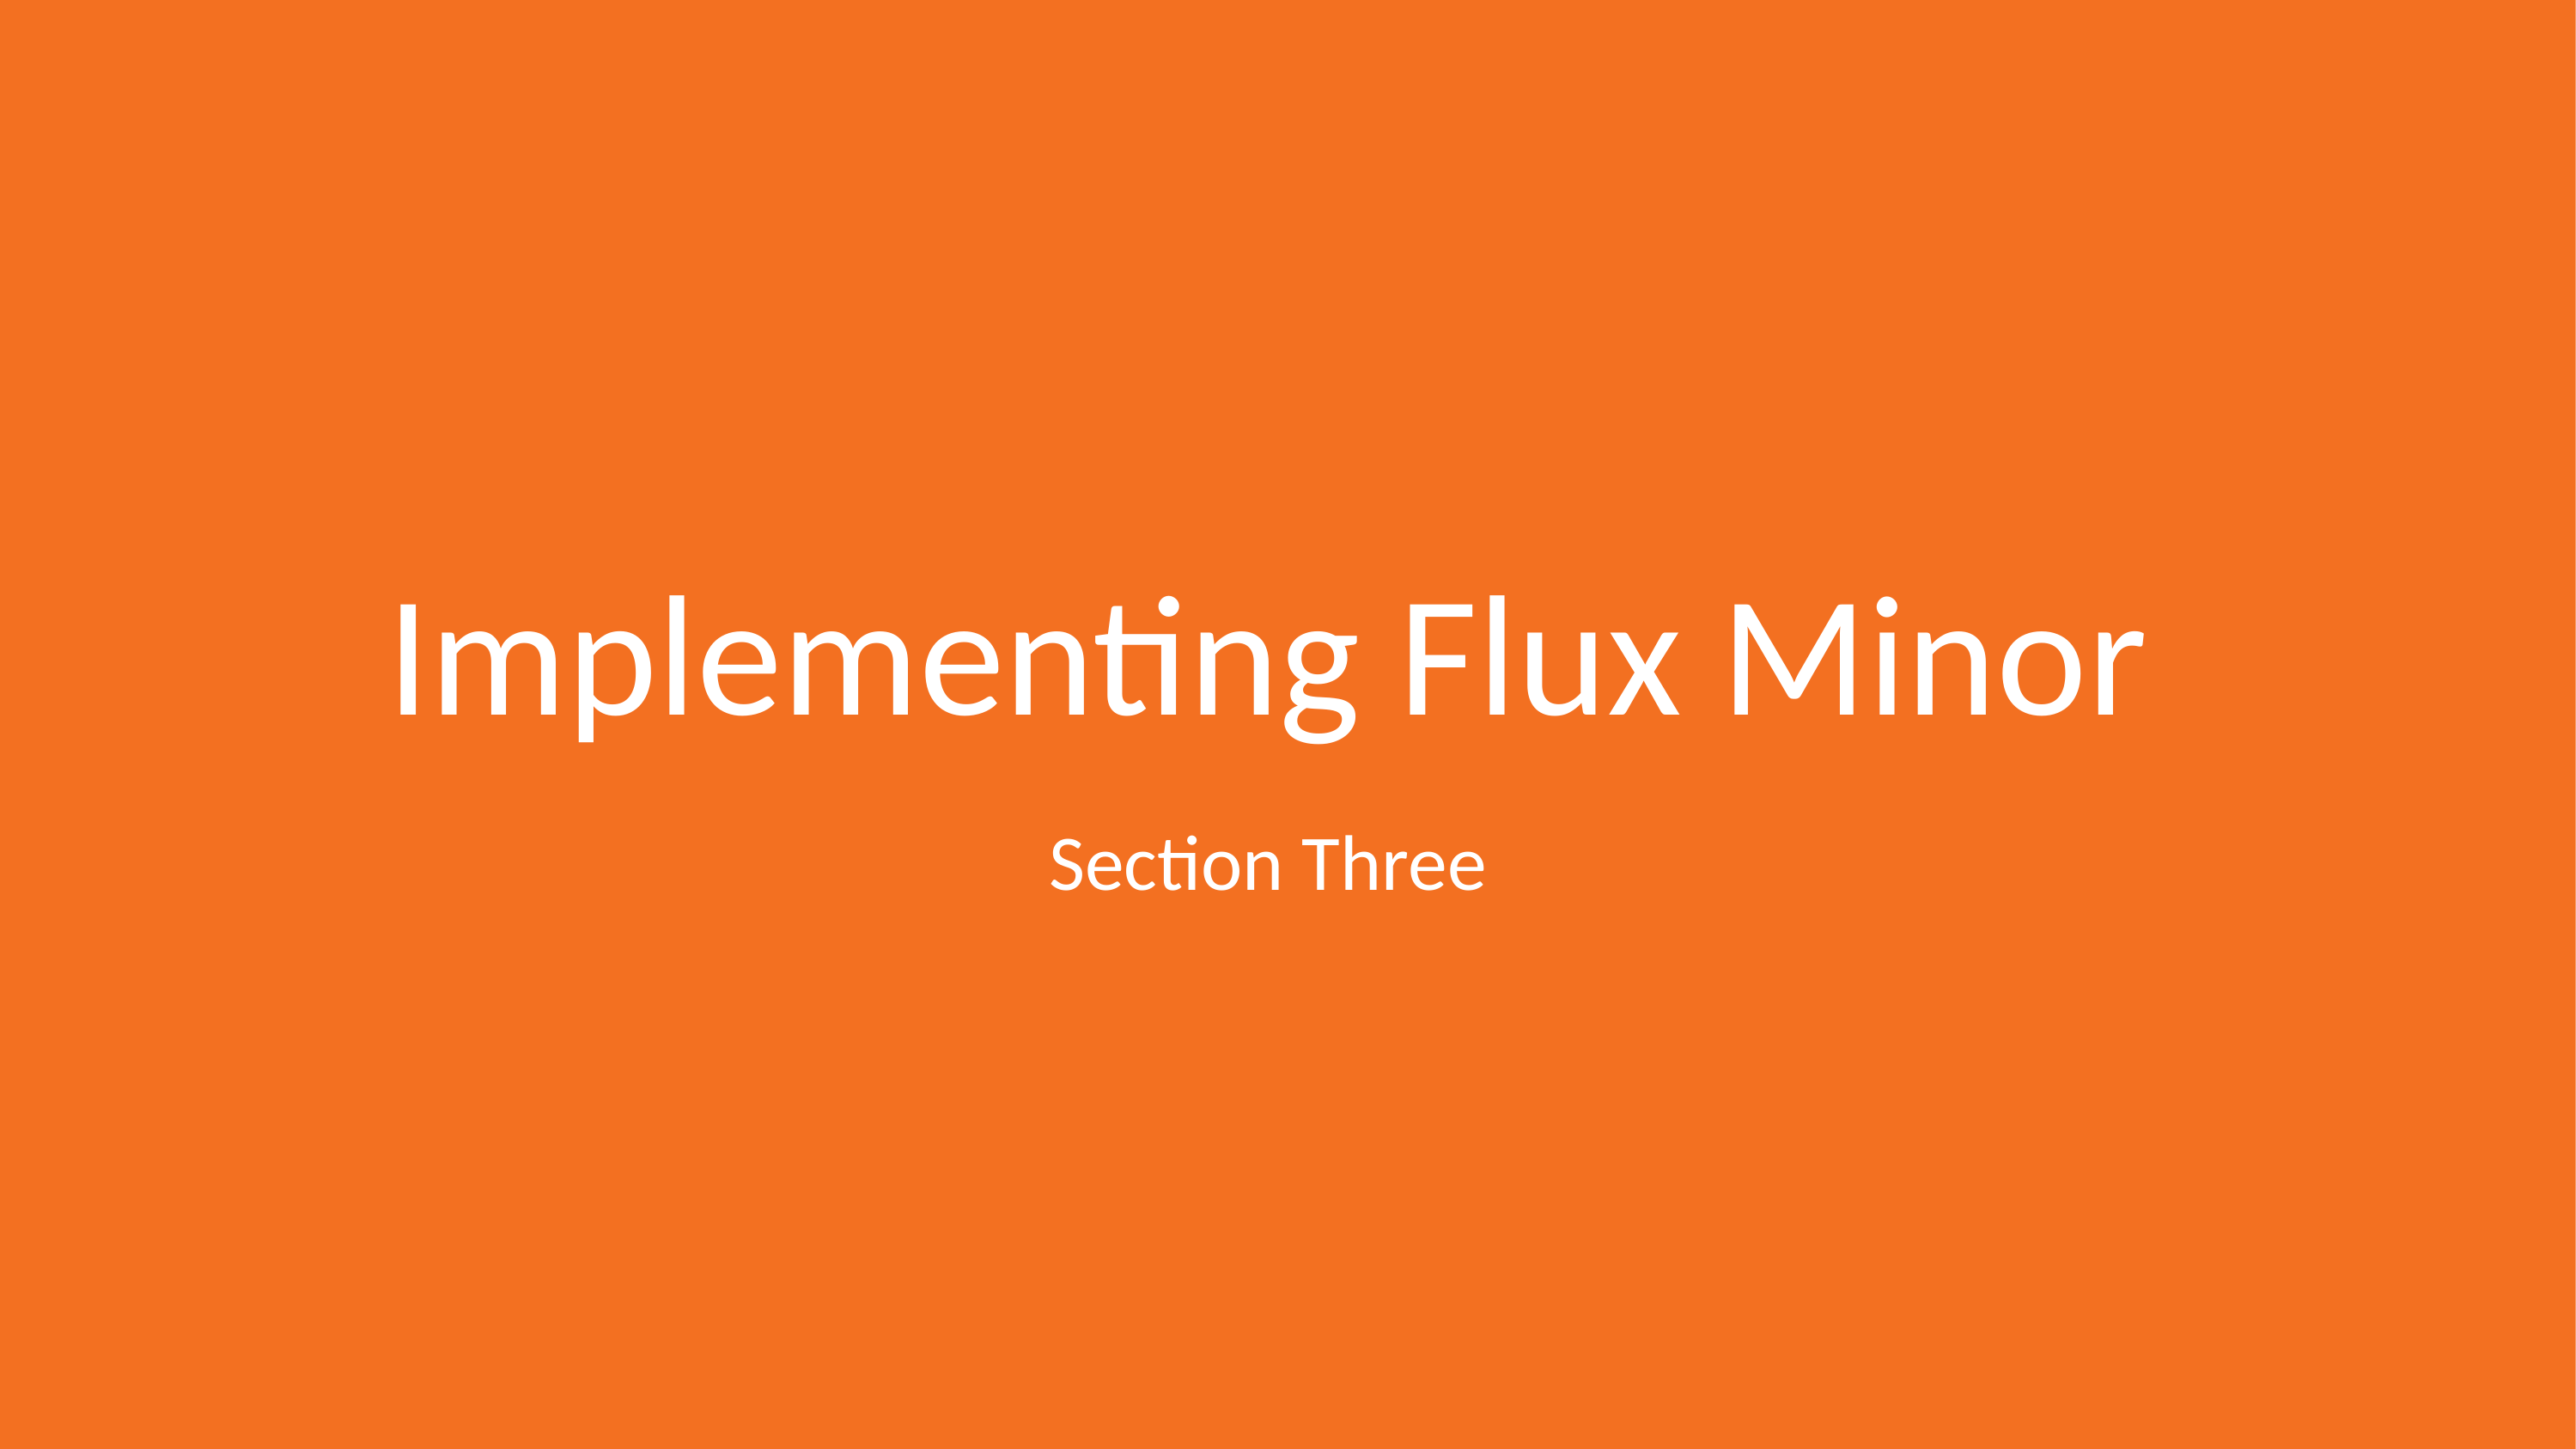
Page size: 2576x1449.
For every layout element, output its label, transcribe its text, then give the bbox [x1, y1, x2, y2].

title Implementing Flux Minor [110, 512, 2427, 776]
subtitle Section Three [110, 785, 2427, 908]
